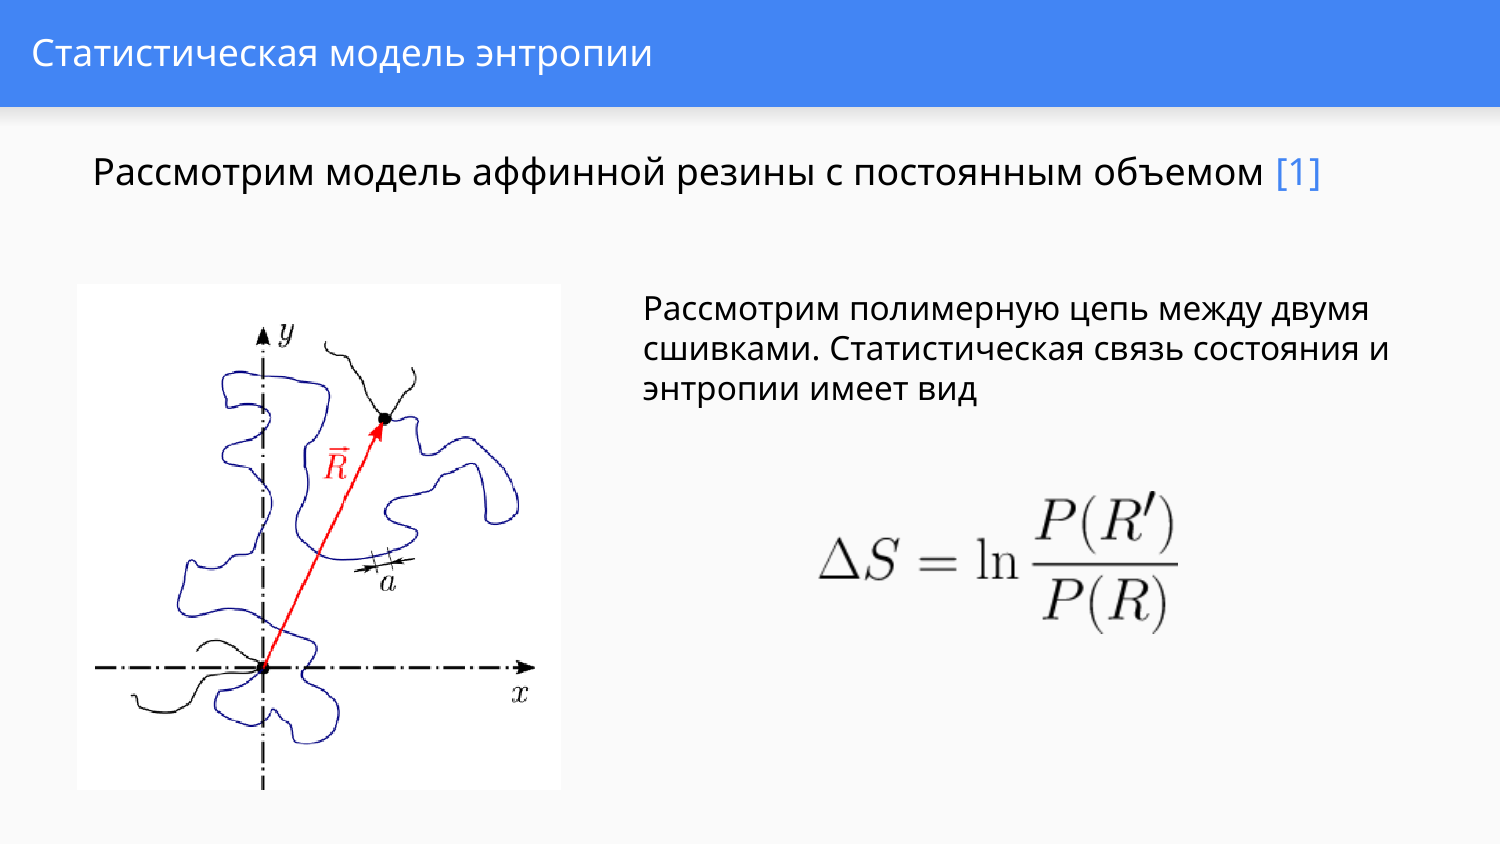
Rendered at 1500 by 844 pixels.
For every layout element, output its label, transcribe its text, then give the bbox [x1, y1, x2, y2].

text_box Рассмотрим полимерную цепь между двумя сшивками. Статистическая связь состояния и энтропии имеет вид [627, 272, 1442, 423]
text_box Рассмотрим модель аффинной резины с постоянным объемом [1] [77, 132, 1452, 208]
title Статистическая модель энтропии [16, 2, 1464, 102]
picture [817, 491, 1178, 634]
picture [77, 284, 561, 790]
